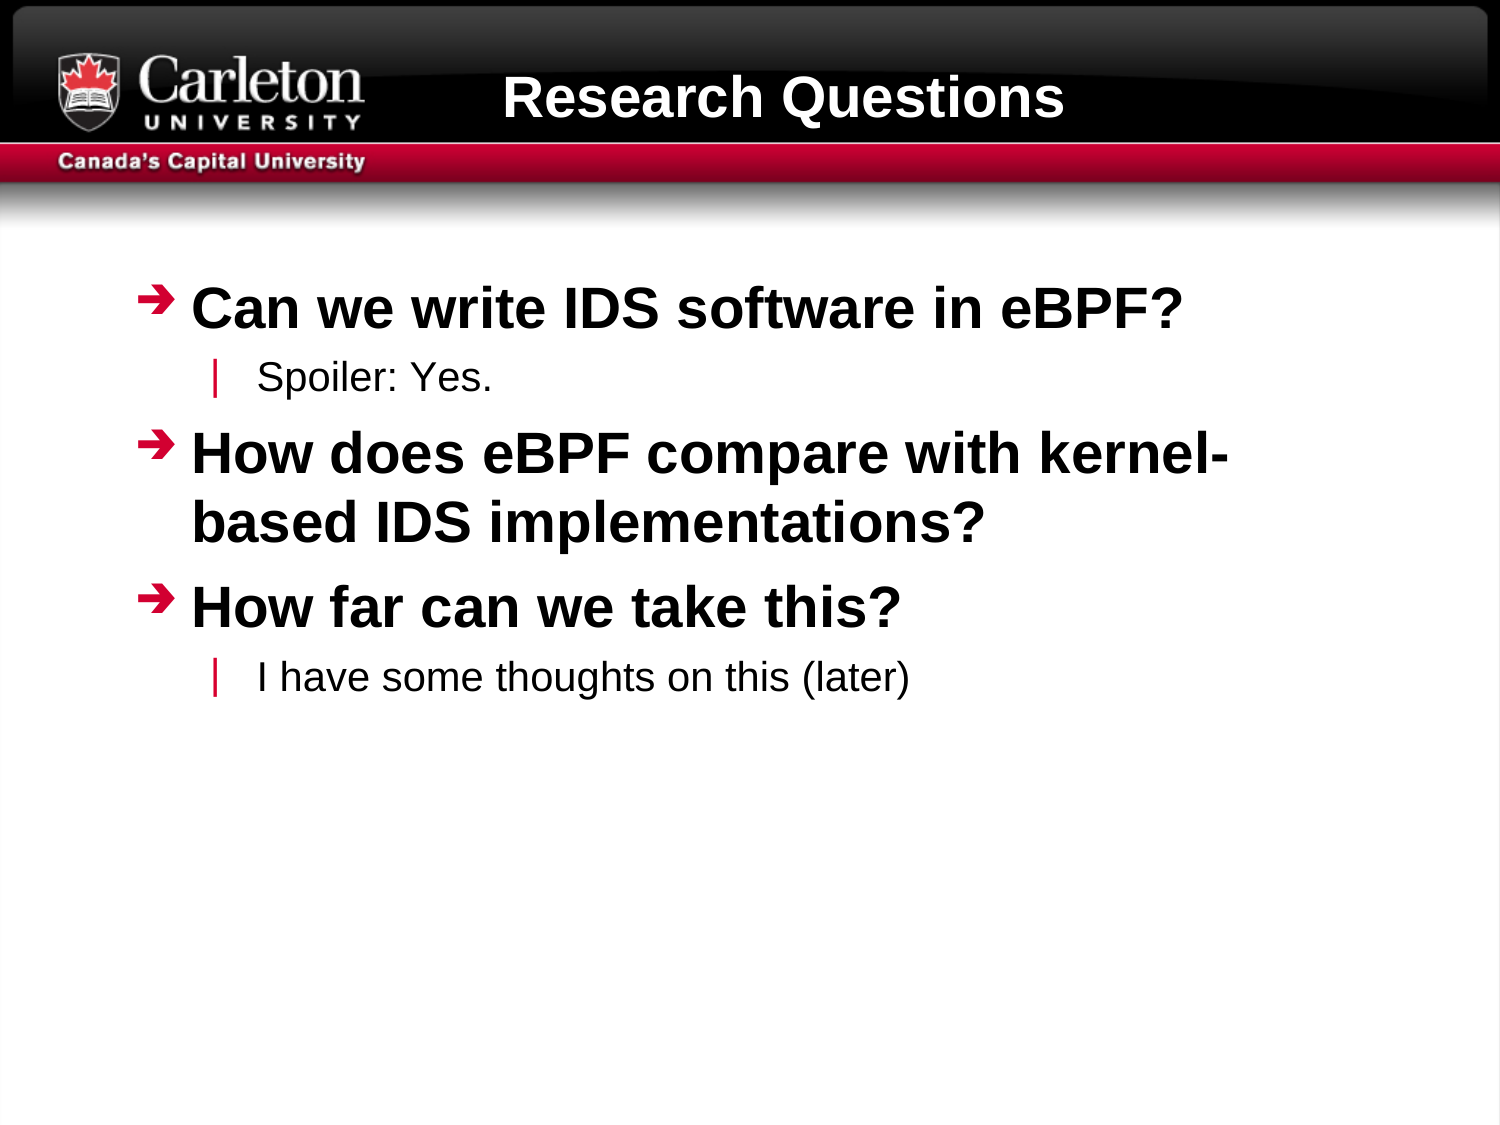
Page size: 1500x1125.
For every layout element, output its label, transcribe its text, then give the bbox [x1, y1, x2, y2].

picture [0, 0, 1500, 1125]
list Can we write IDS software in eBPF? Spoiler: Yes. How does eBPF compare with kernel-based IDS implementations? How far can we take this? I have some thoughts on this (later) [120, 262, 1388, 888]
title Research Questions [487, 37, 1438, 150]
